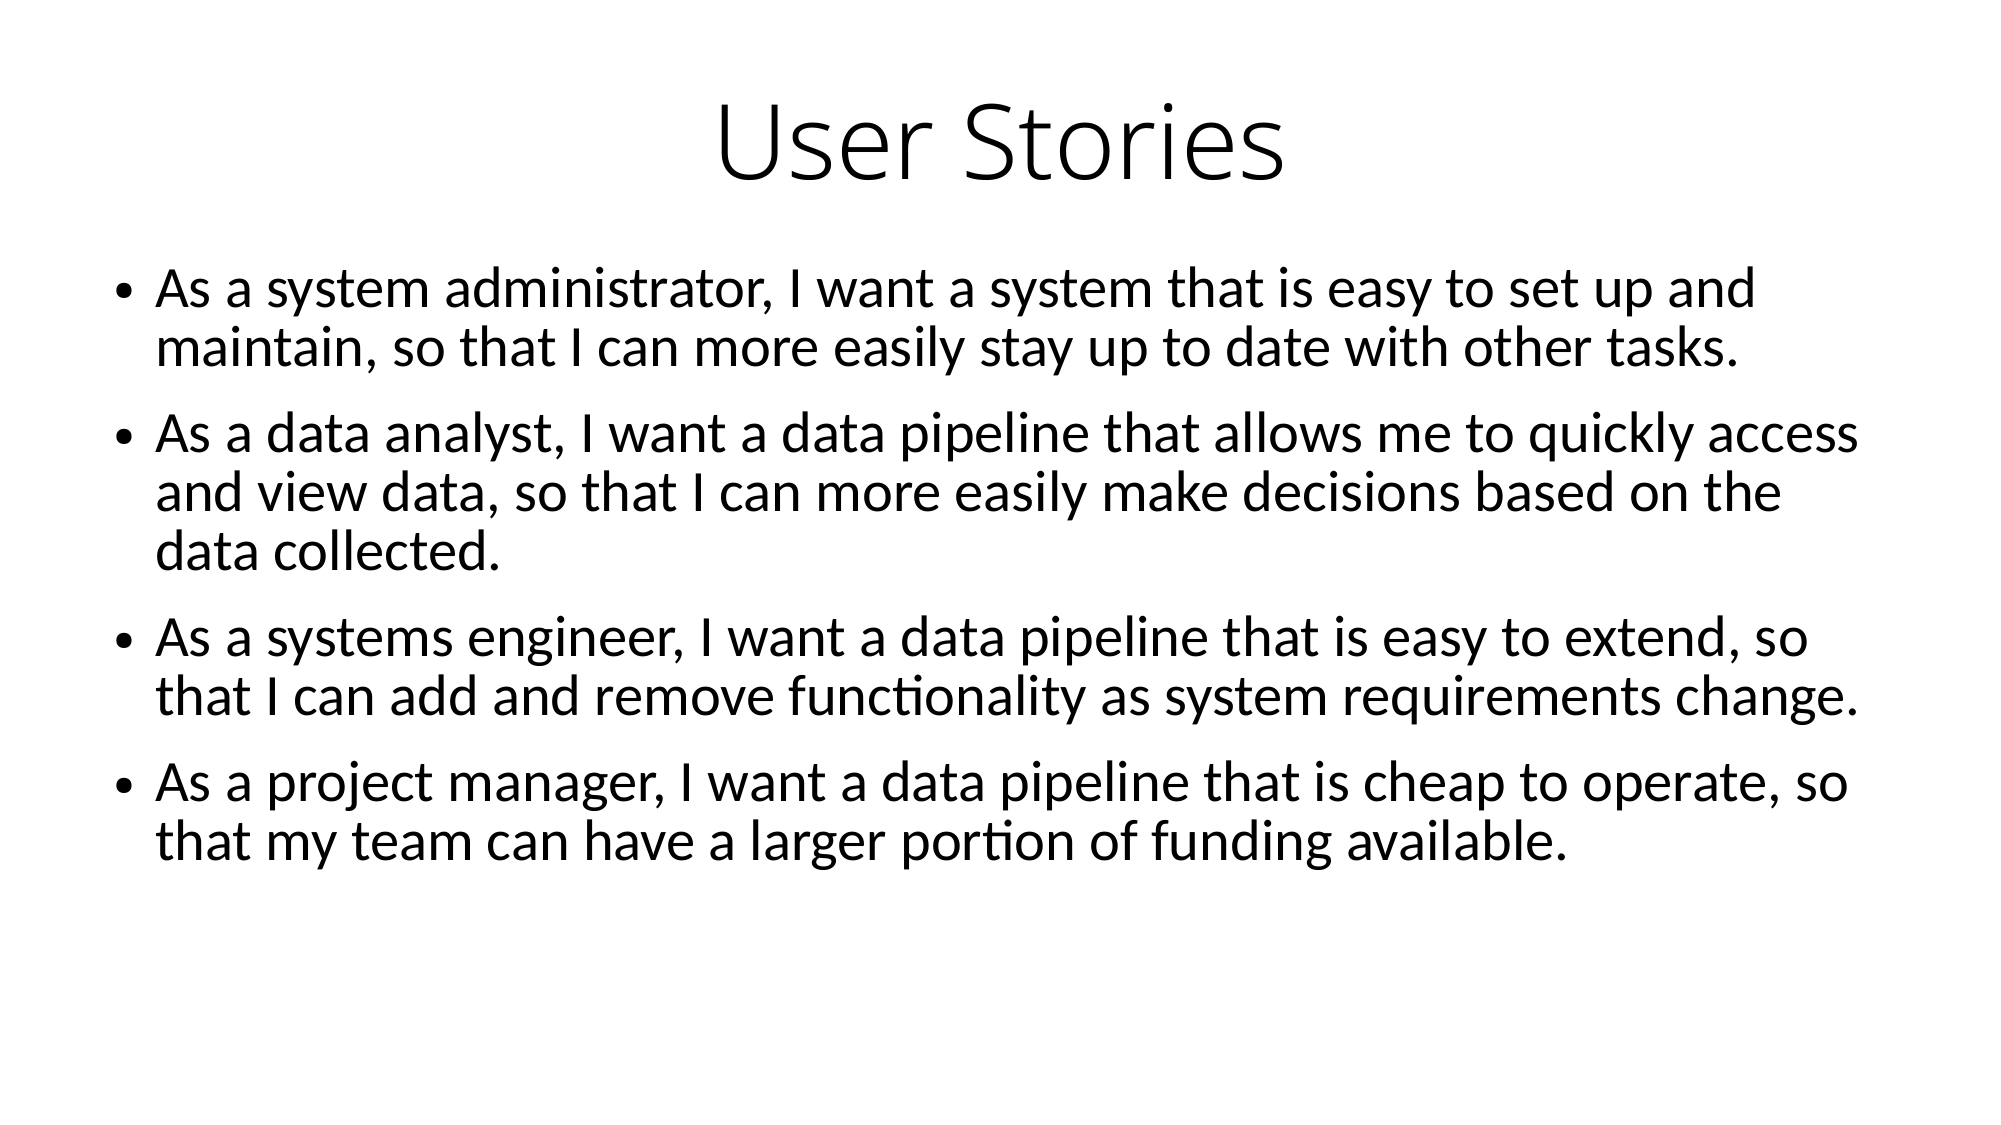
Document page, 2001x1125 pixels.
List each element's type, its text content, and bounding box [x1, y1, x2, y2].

list As a system administrator, I want a system that is easy to set up and maintain, so that I can more easily stay up to date with other tasks. As a data analyst, I want a data pipeline that allows me to quickly access and view data, so that I can more easily make decisions based on the data collected. As a systems engineer, I want a data pipeline that is easy to extend, so that I can add and remove functionality as system requirements change. As a project manager, I want a data pipeline that is cheap to operate, so that my team can have a larger portion of funding available. [99, 263, 1900, 916]
title User Stories [99, 44, 1900, 233]
